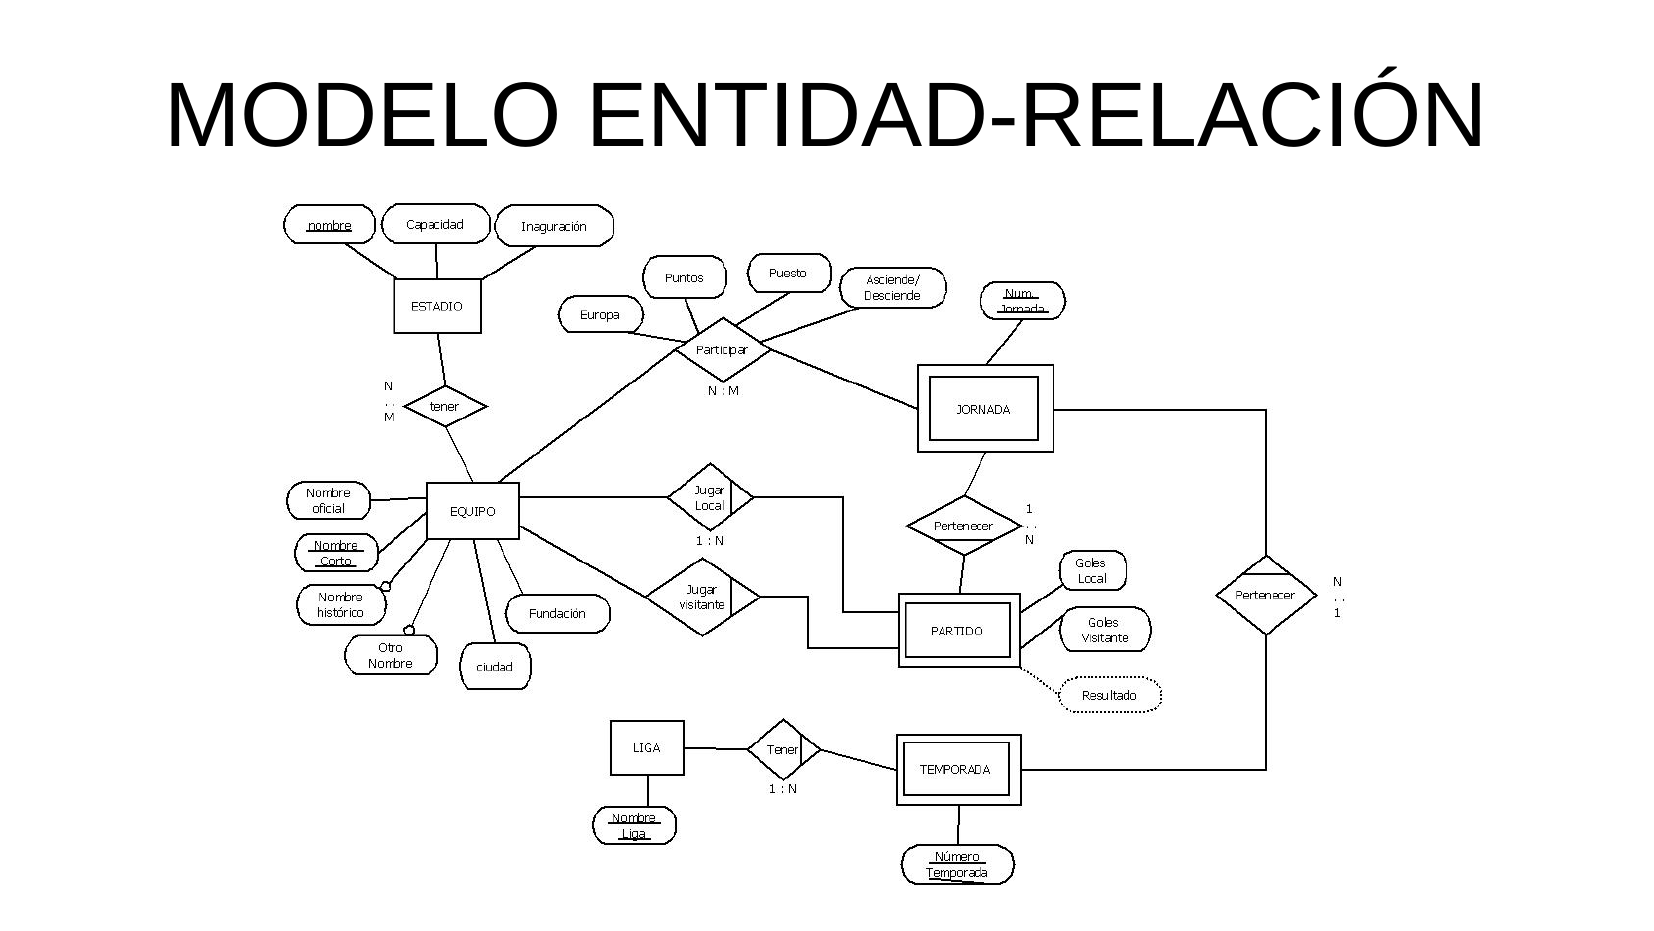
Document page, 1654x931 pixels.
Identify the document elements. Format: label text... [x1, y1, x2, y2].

picture [283, 203, 1347, 886]
title MODELO ENTIDAD-RELACIÓN [82, 37, 1571, 193]
